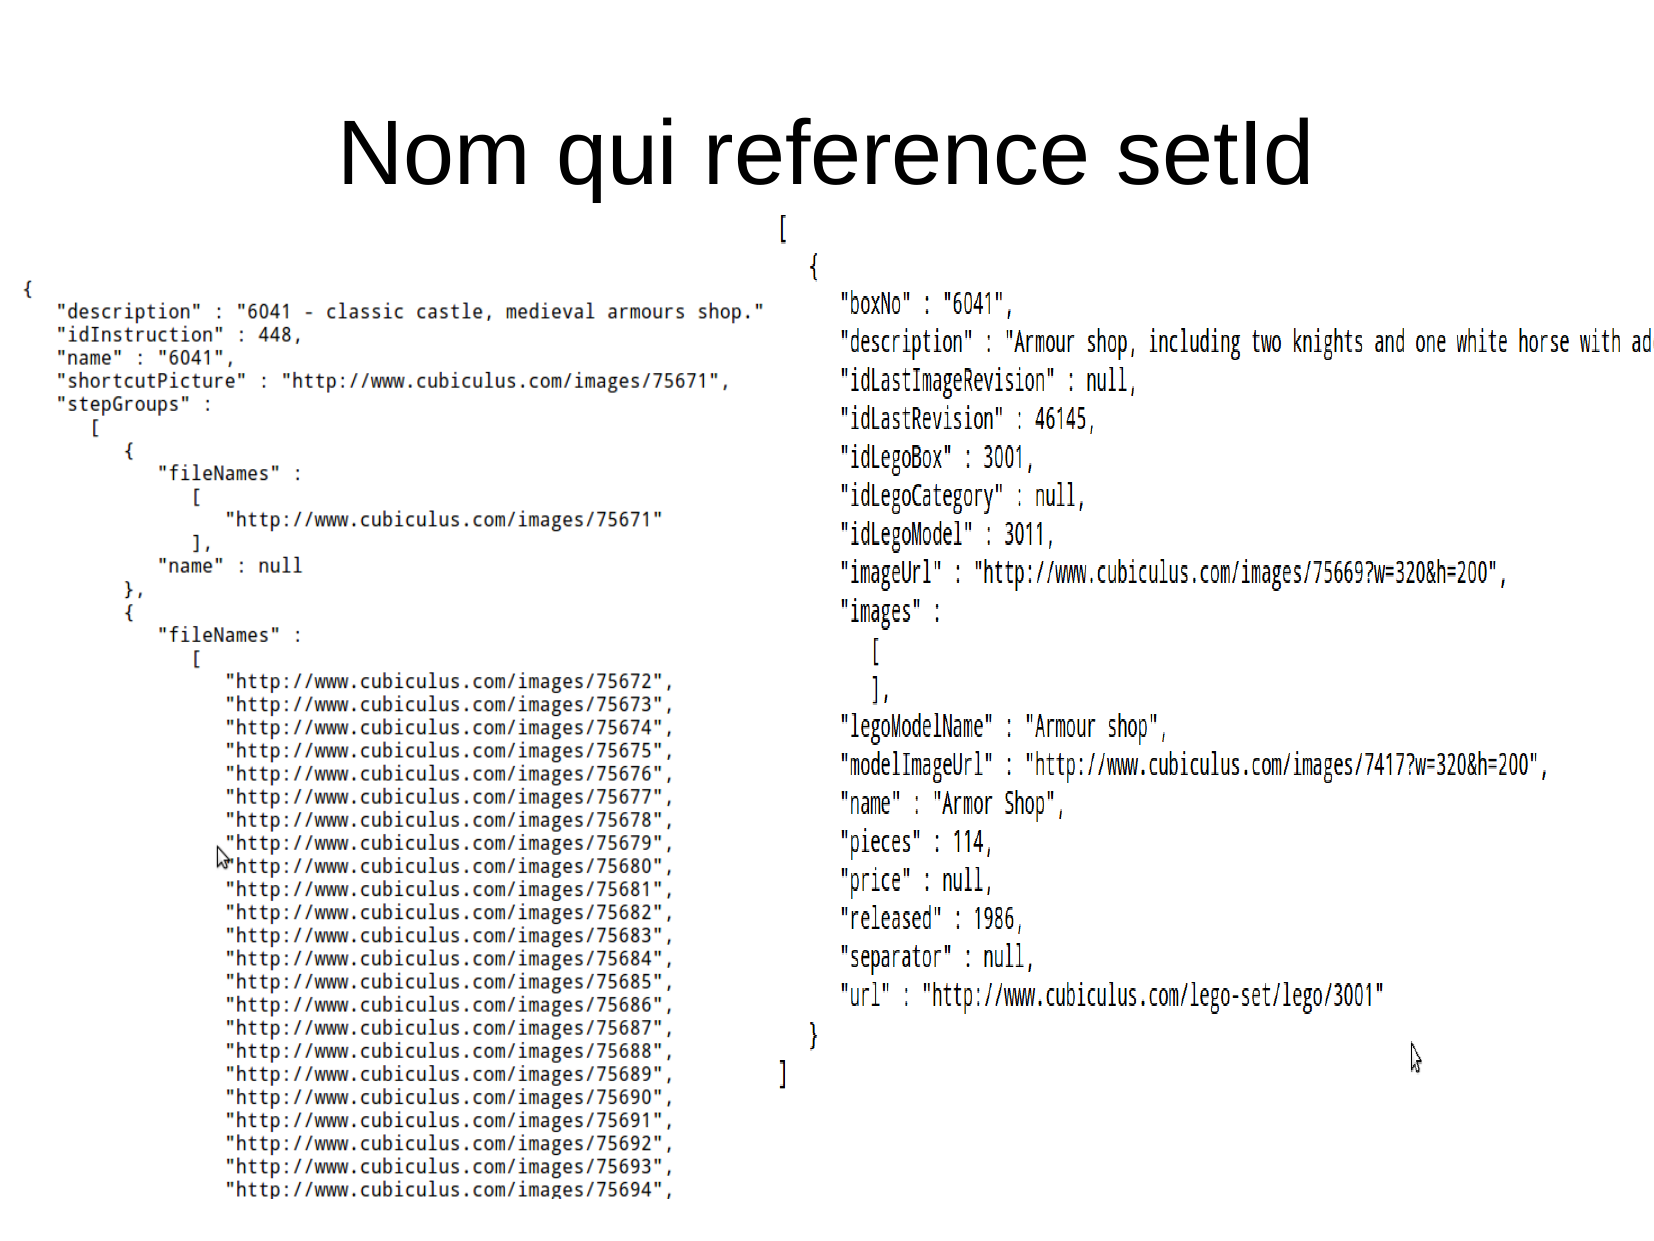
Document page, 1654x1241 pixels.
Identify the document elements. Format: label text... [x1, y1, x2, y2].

title Nom qui reference setId [82, 49, 1571, 257]
picture [11, 188, 1654, 1241]
